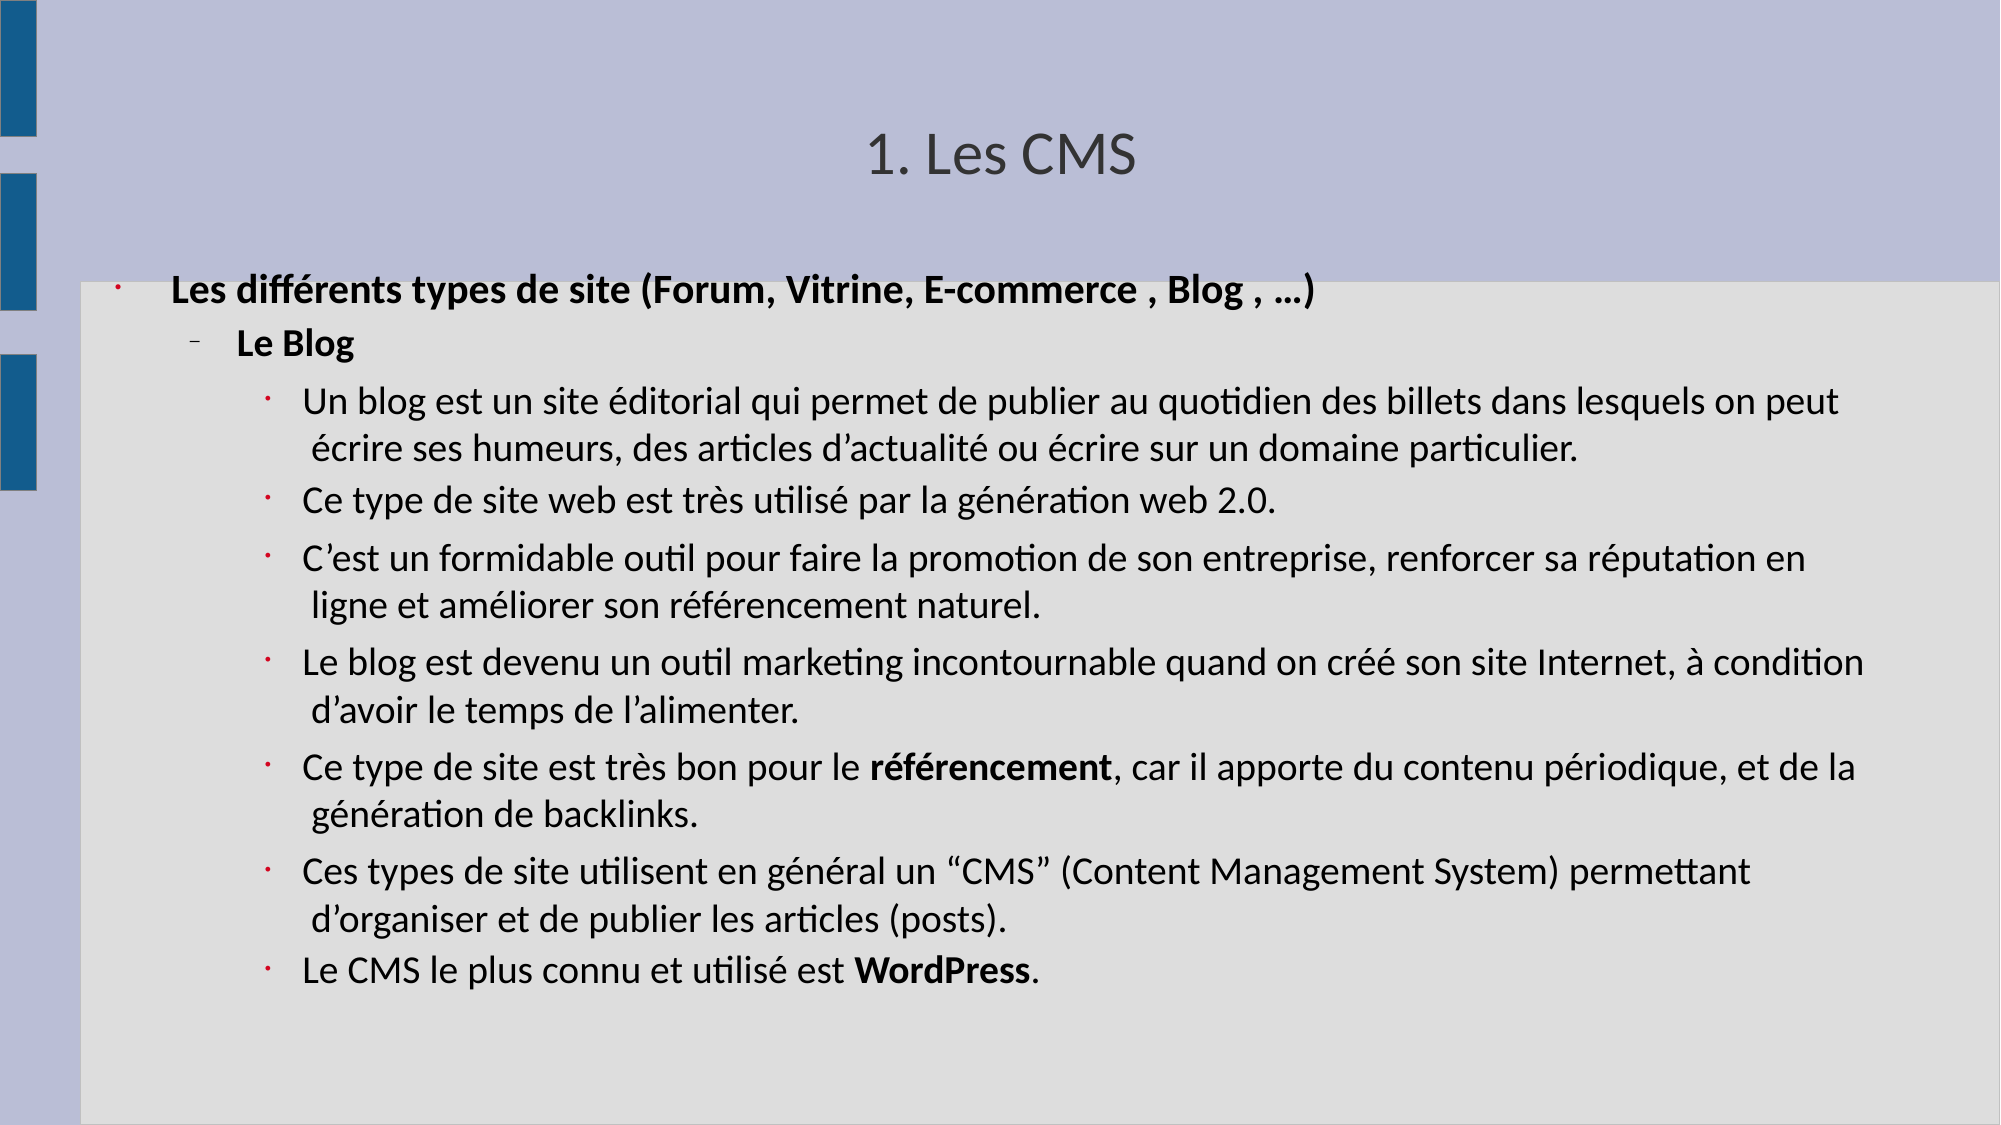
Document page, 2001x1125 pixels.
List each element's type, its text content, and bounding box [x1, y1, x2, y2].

text_box Les différents types de site (Forum, Vitrine, E-commerce , Blog , …) Le Blog Un blog est un site éditorial qui permet de publier au quotidien des billets dans lesquels on peut écrire ses humeurs, des articles d’actualité ou écrire sur un domaine particulier. Ce type de site web est très utilisé par la génération web 2.0. C’est un formidable outil pour faire la promotion de son entreprise, renforcer sa réputation en ligne et améliorer son référencement naturel. Le blog est devenu un outil marketing incontournable quand on créé son site Internet, à condition d’avoir le temps de l’alimenter. Ce type de site est très bon pour le référencement, car il apporte du contenu périodique, et de la génération de backlinks. Ces types de site utilisent en général un “CMS” (Content Management System) permettant d’organiser et de publier les articles (posts). Le CMS le plus connu et utilisé est WordPress. [112, 254, 1872, 992]
title 1. Les CMS [859, 109, 1141, 254]
